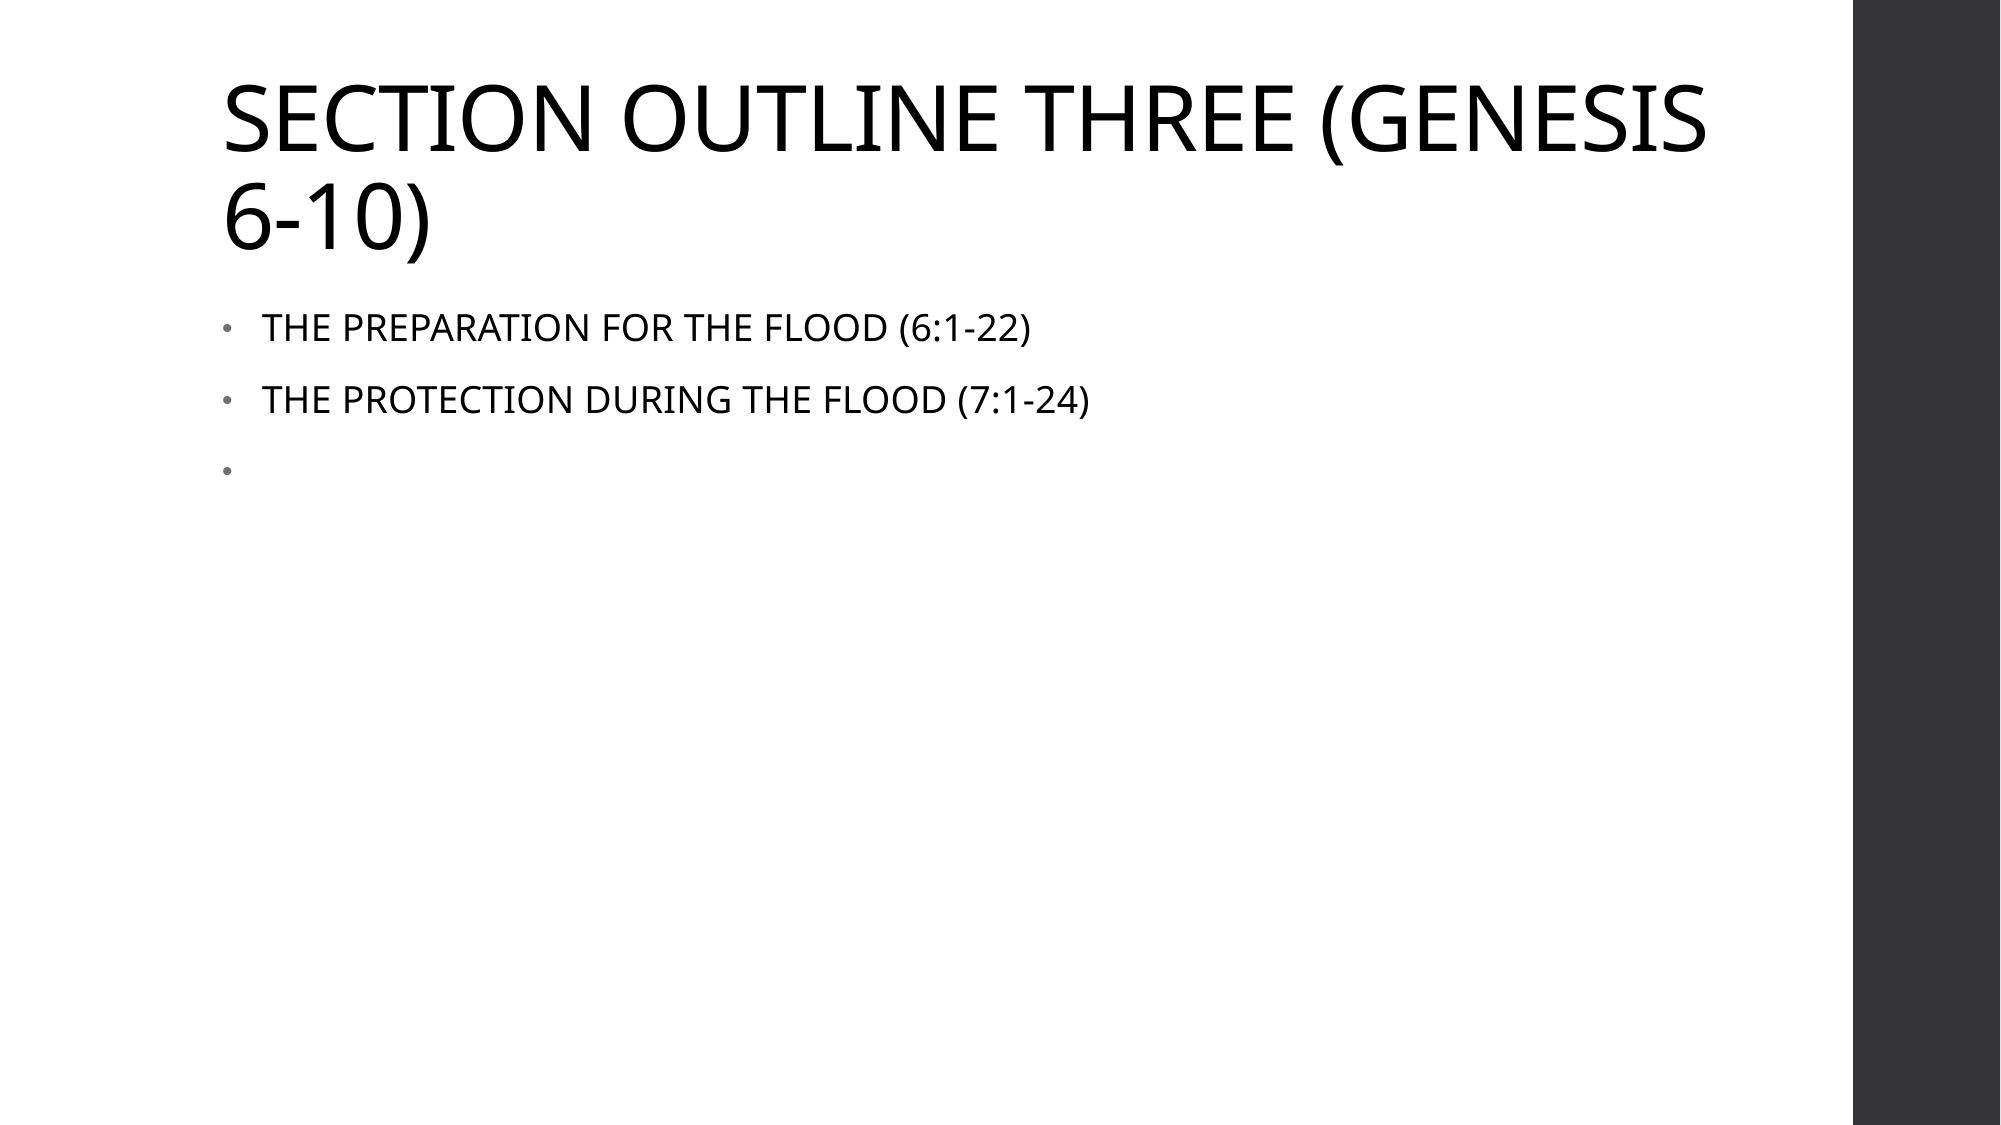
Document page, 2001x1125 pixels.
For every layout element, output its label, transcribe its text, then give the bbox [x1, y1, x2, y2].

title SECTION OUTLINE THREE (GENESIS 6-10) [206, 60, 1797, 278]
list THE PREPARATION FOR THE FLOOD (6:1-22) THE PROTECTION DURING THE FLOOD (7:1-24) [206, 299, 1617, 1014]
